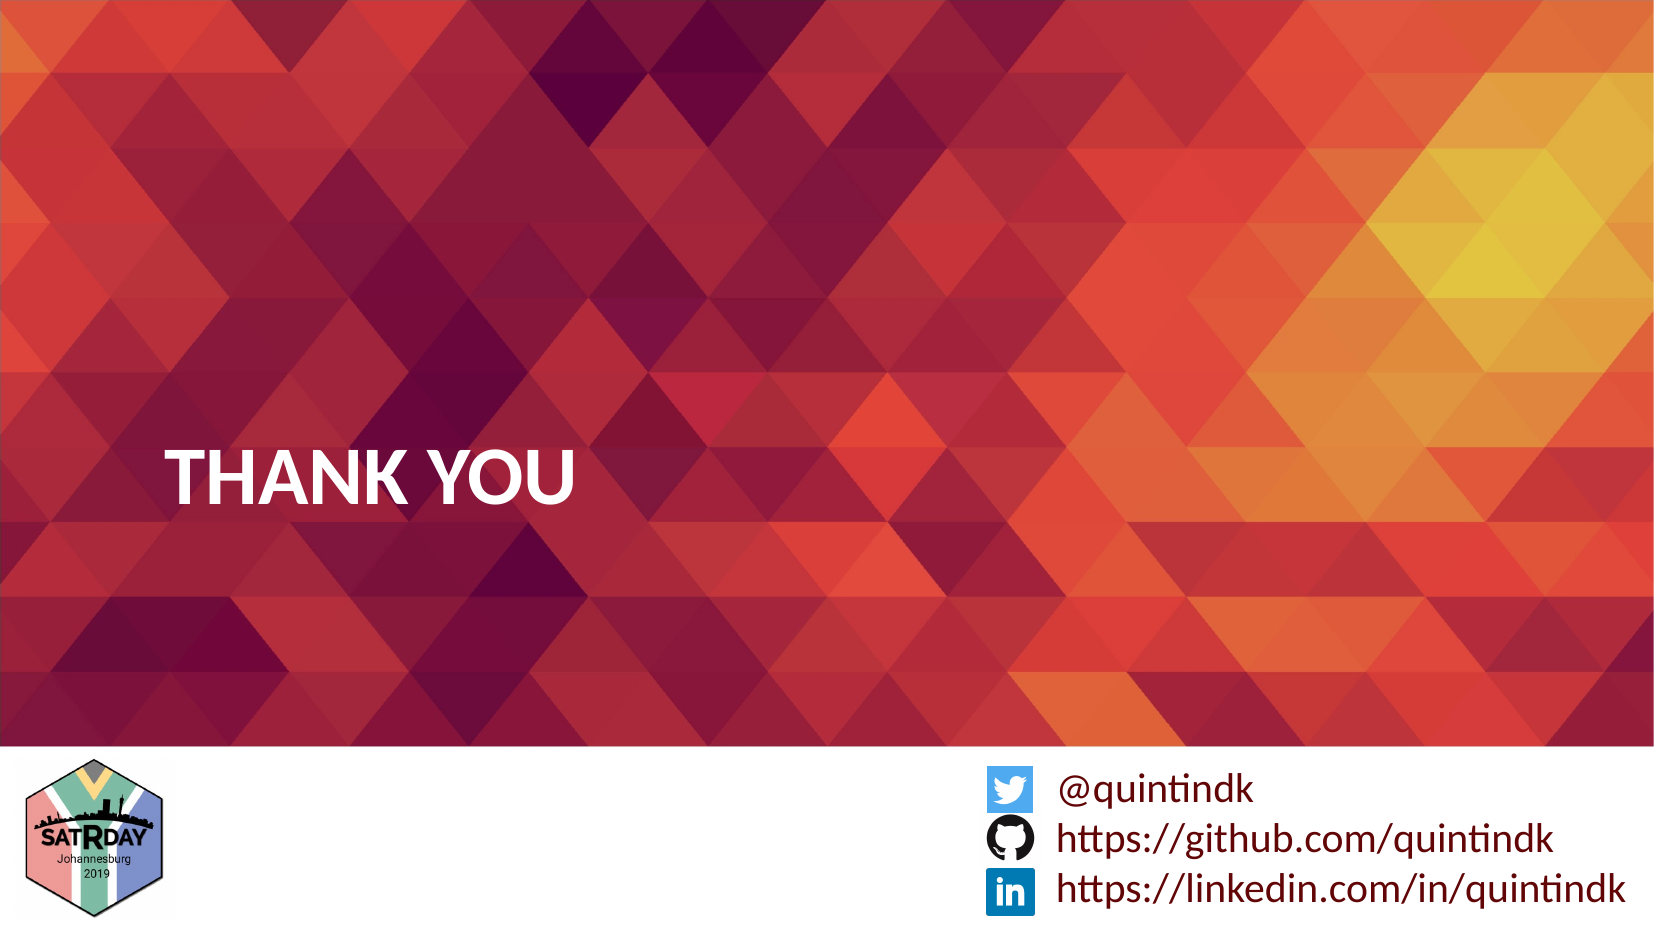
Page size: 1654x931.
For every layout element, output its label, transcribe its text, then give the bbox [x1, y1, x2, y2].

title THANK YOU [149, 403, 1504, 540]
text_box @quintindk https://github.com/quintindk https://linkedin.com/in/quintindk [1041, 753, 1642, 931]
picture [0, 0, 1654, 931]
